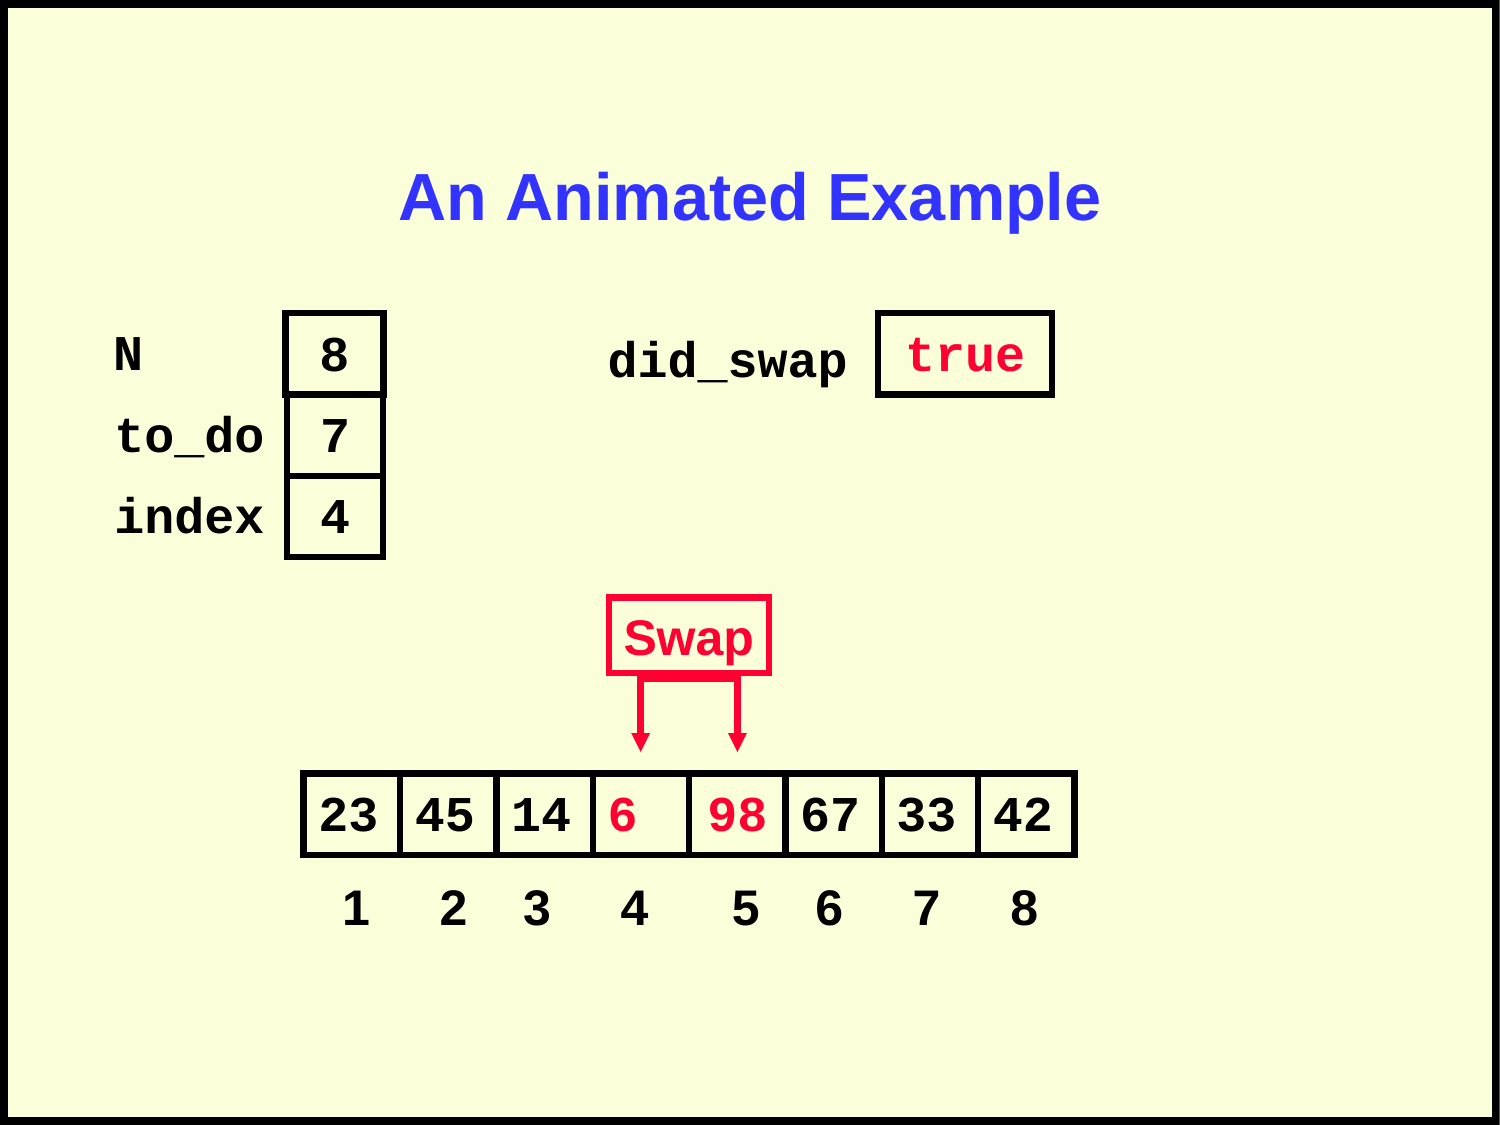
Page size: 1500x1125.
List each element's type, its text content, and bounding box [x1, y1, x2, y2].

text_box 45 [400, 773, 497, 855]
text_box 7 [286, 395, 384, 475]
text_box to_do [99, 394, 280, 470]
text_box 33 [881, 773, 978, 855]
text_box true [877, 313, 1053, 395]
text_box 98 [689, 773, 786, 855]
text_box index [99, 475, 280, 552]
text_box N [98, 313, 279, 389]
text_box did_swap [592, 319, 877, 395]
text_box 8 [285, 313, 384, 395]
title An Animated Example [112, 99, 1388, 288]
text_box 14 [497, 773, 592, 855]
text_box Swap [608, 597, 770, 674]
text_box 67 [786, 773, 881, 855]
text_box 6 [592, 773, 689, 855]
text_box 23 [303, 773, 400, 855]
text_box 4 [286, 475, 384, 558]
text_box 1 2 3 4 5 6 7 8 [327, 868, 1055, 944]
text_box 42 [978, 773, 1075, 855]
